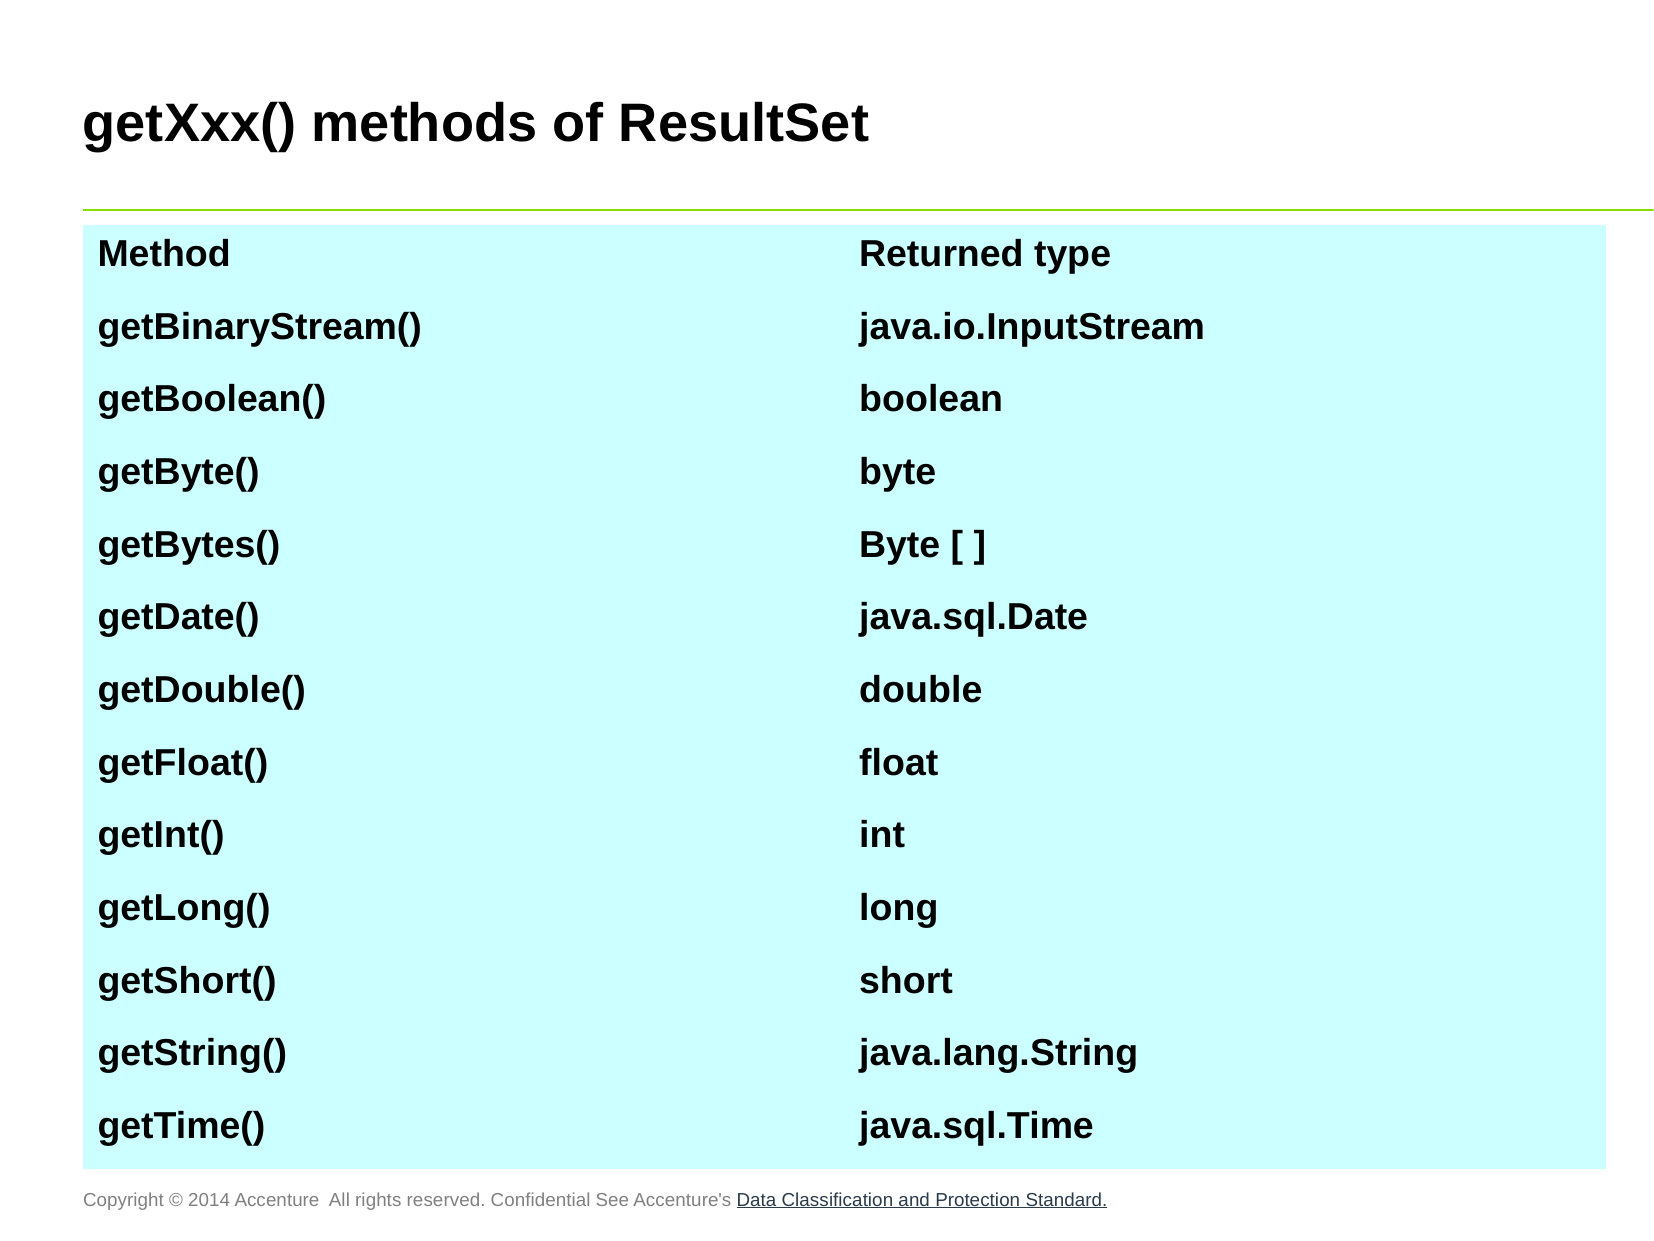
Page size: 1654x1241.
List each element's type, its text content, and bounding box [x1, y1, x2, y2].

table_cell Byte [ ] [844, 516, 1606, 588]
table_cell java.sql.Time [844, 1097, 1606, 1169]
table_cell getInt() [83, 806, 844, 879]
table_cell byte [844, 443, 1606, 516]
table_cell getByte() [83, 443, 844, 516]
table_cell getDouble() [83, 661, 844, 733]
table_cell java.sql.Date [844, 588, 1606, 661]
table_cell double [844, 661, 1606, 733]
table_cell getBinaryStream() [83, 298, 844, 370]
table_cell getTime() [83, 1097, 844, 1169]
table_cell int [844, 806, 1606, 879]
table_cell long [844, 879, 1606, 951]
table_cell getBytes() [83, 516, 844, 588]
title getXxx() methods of ResultSet [82, 49, 1571, 196]
table_cell getDate() [83, 588, 844, 661]
table_cell java.lang.String [844, 1024, 1606, 1097]
table_cell getLong() [83, 879, 844, 951]
table_cell boolean [844, 370, 1606, 443]
table_header Returned type [844, 225, 1606, 298]
table_cell getShort() [83, 951, 844, 1024]
table_cell getFloat() [83, 733, 844, 806]
table_cell getBoolean() [83, 370, 844, 443]
table_cell short [844, 951, 1606, 1024]
table_cell float [844, 733, 1606, 806]
table_cell java.io.InputStream [844, 298, 1606, 370]
table_cell getString() [83, 1024, 844, 1097]
table_header Method [83, 225, 844, 298]
